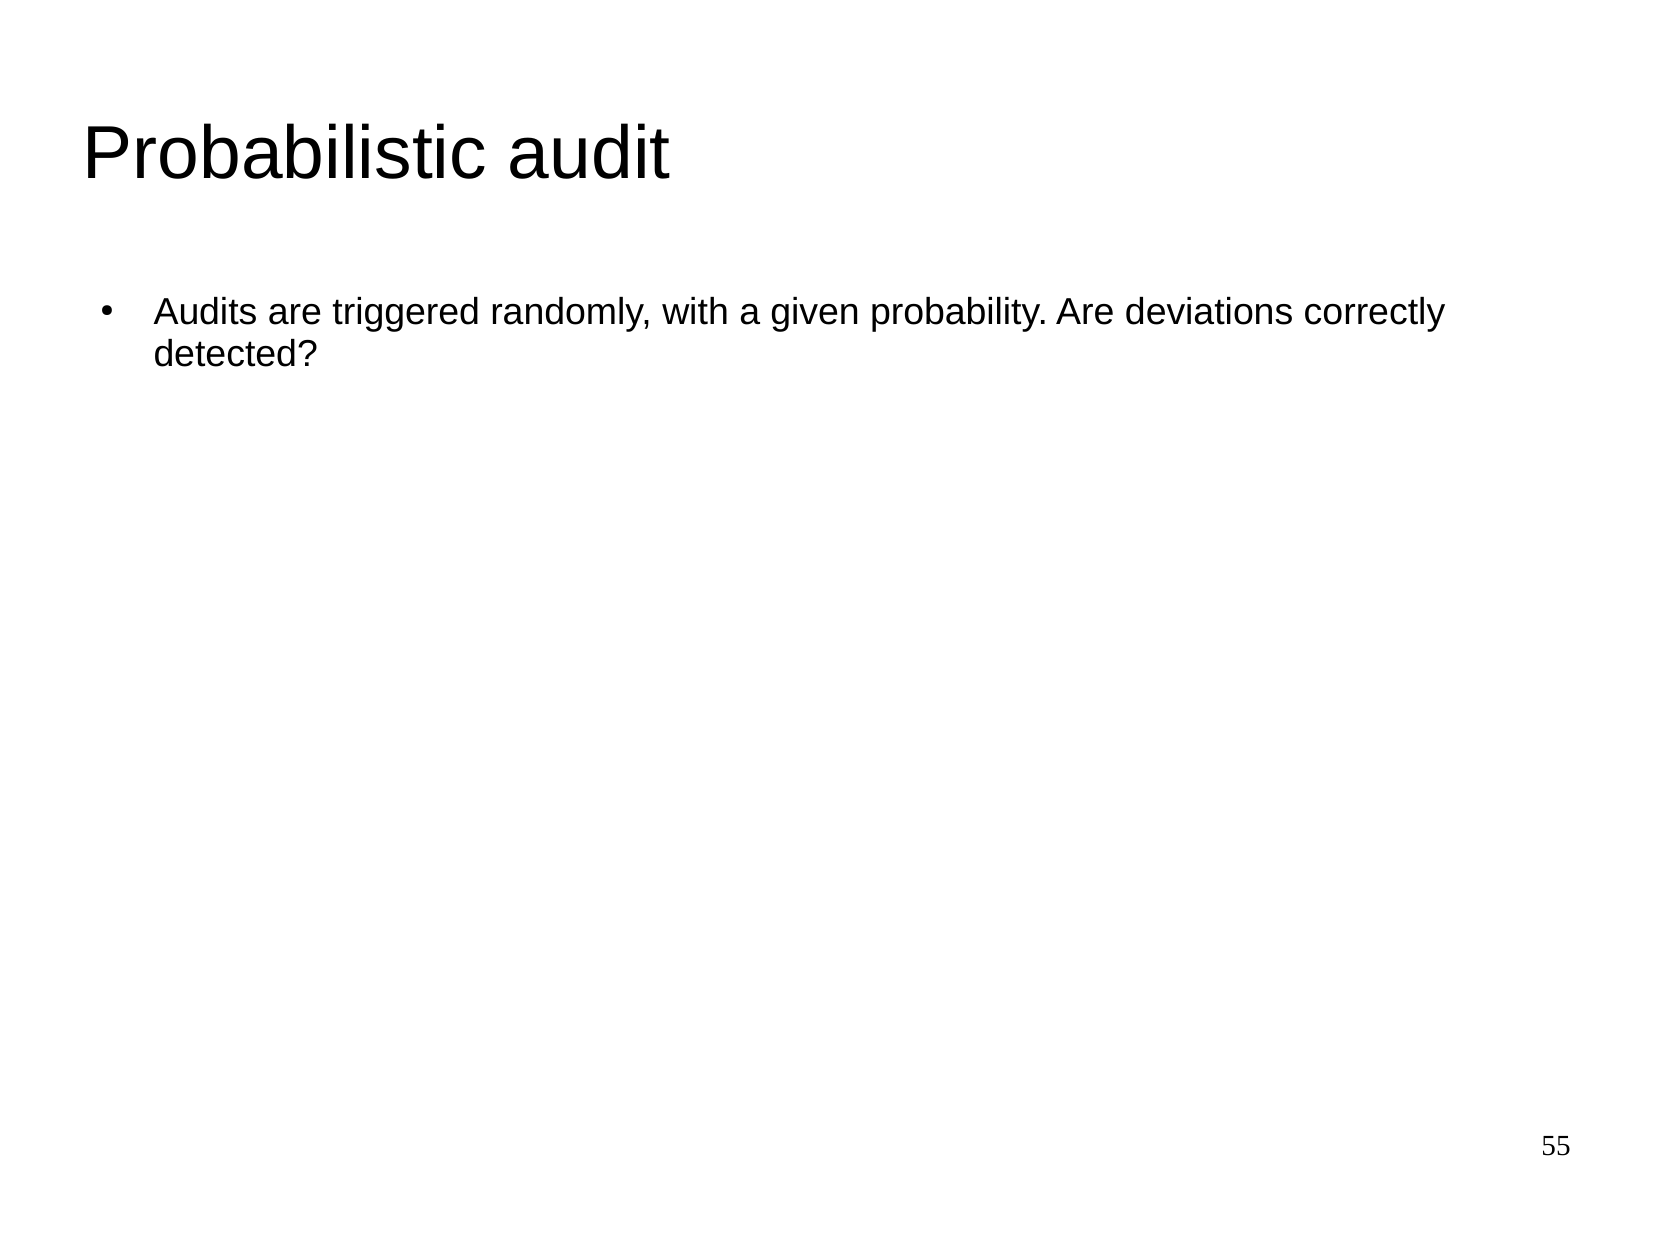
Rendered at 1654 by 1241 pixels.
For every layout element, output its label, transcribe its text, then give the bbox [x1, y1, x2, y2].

list Audits are triggered randomly, with a given probability. Are deviations correctly detected? [82, 290, 1538, 1010]
title Probabilistic audit [82, 49, 1571, 257]
